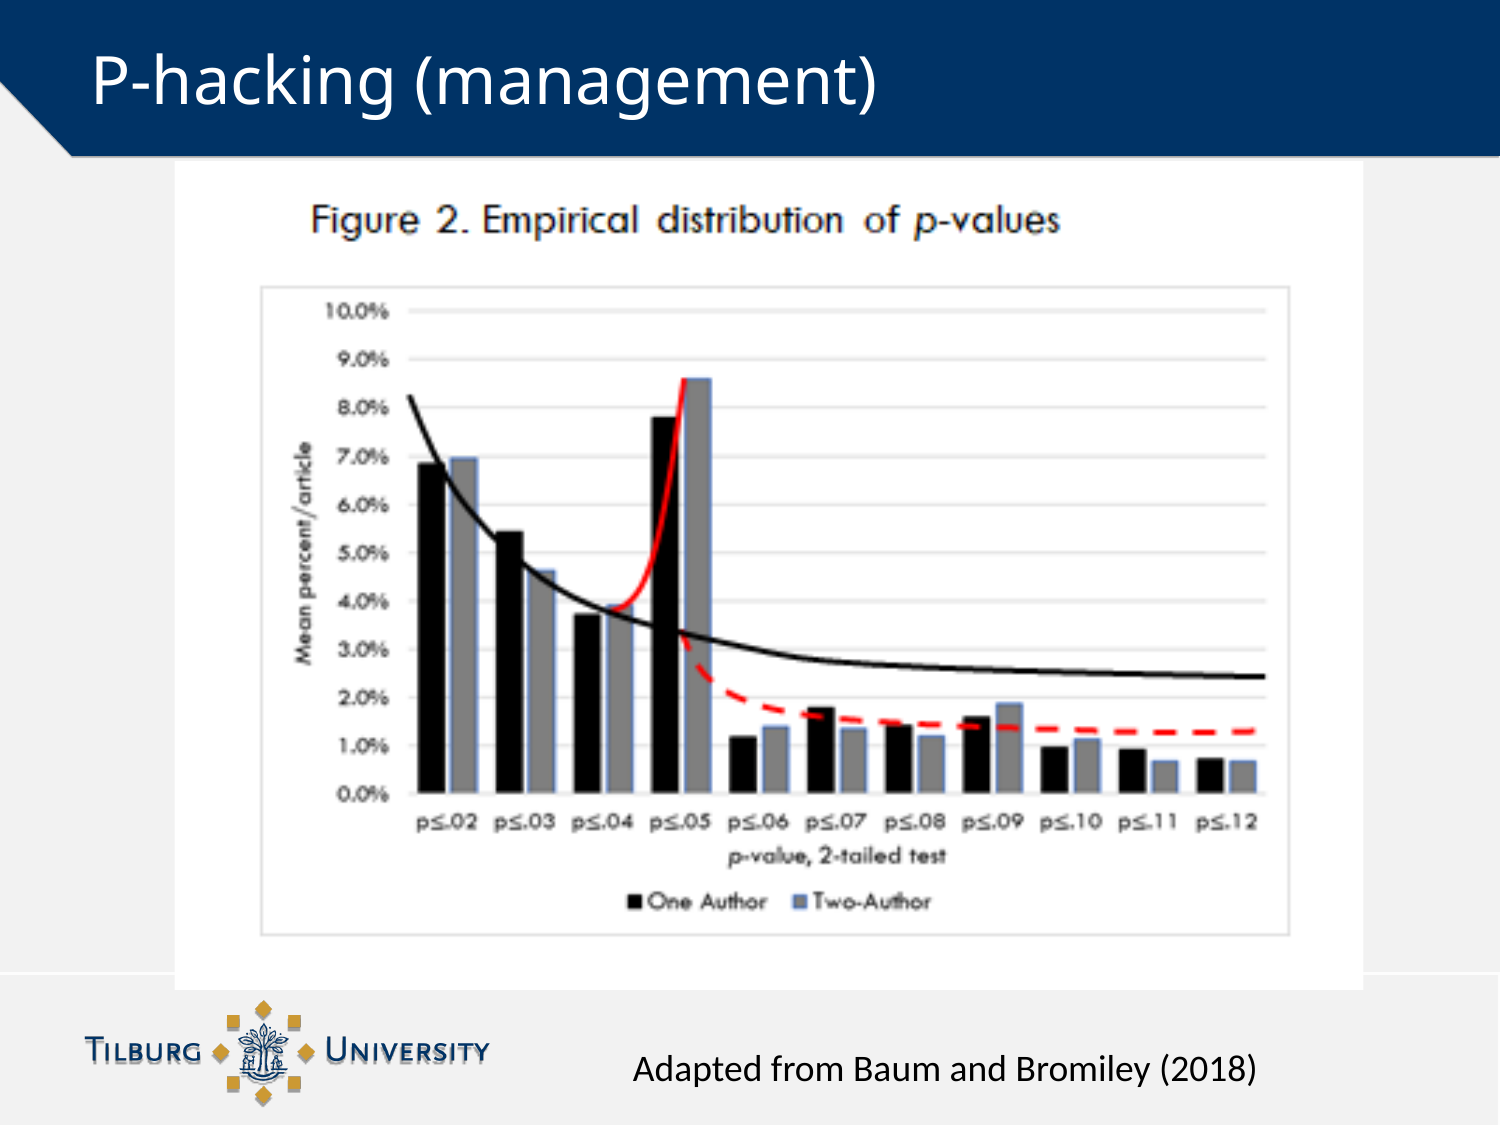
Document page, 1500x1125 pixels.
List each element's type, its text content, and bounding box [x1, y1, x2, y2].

title P-hacking (management) [75, 0, 1426, 156]
text_box Adapted from Baum and Bromiley (2018) [617, 1036, 1326, 1098]
picture [174, 161, 1364, 990]
